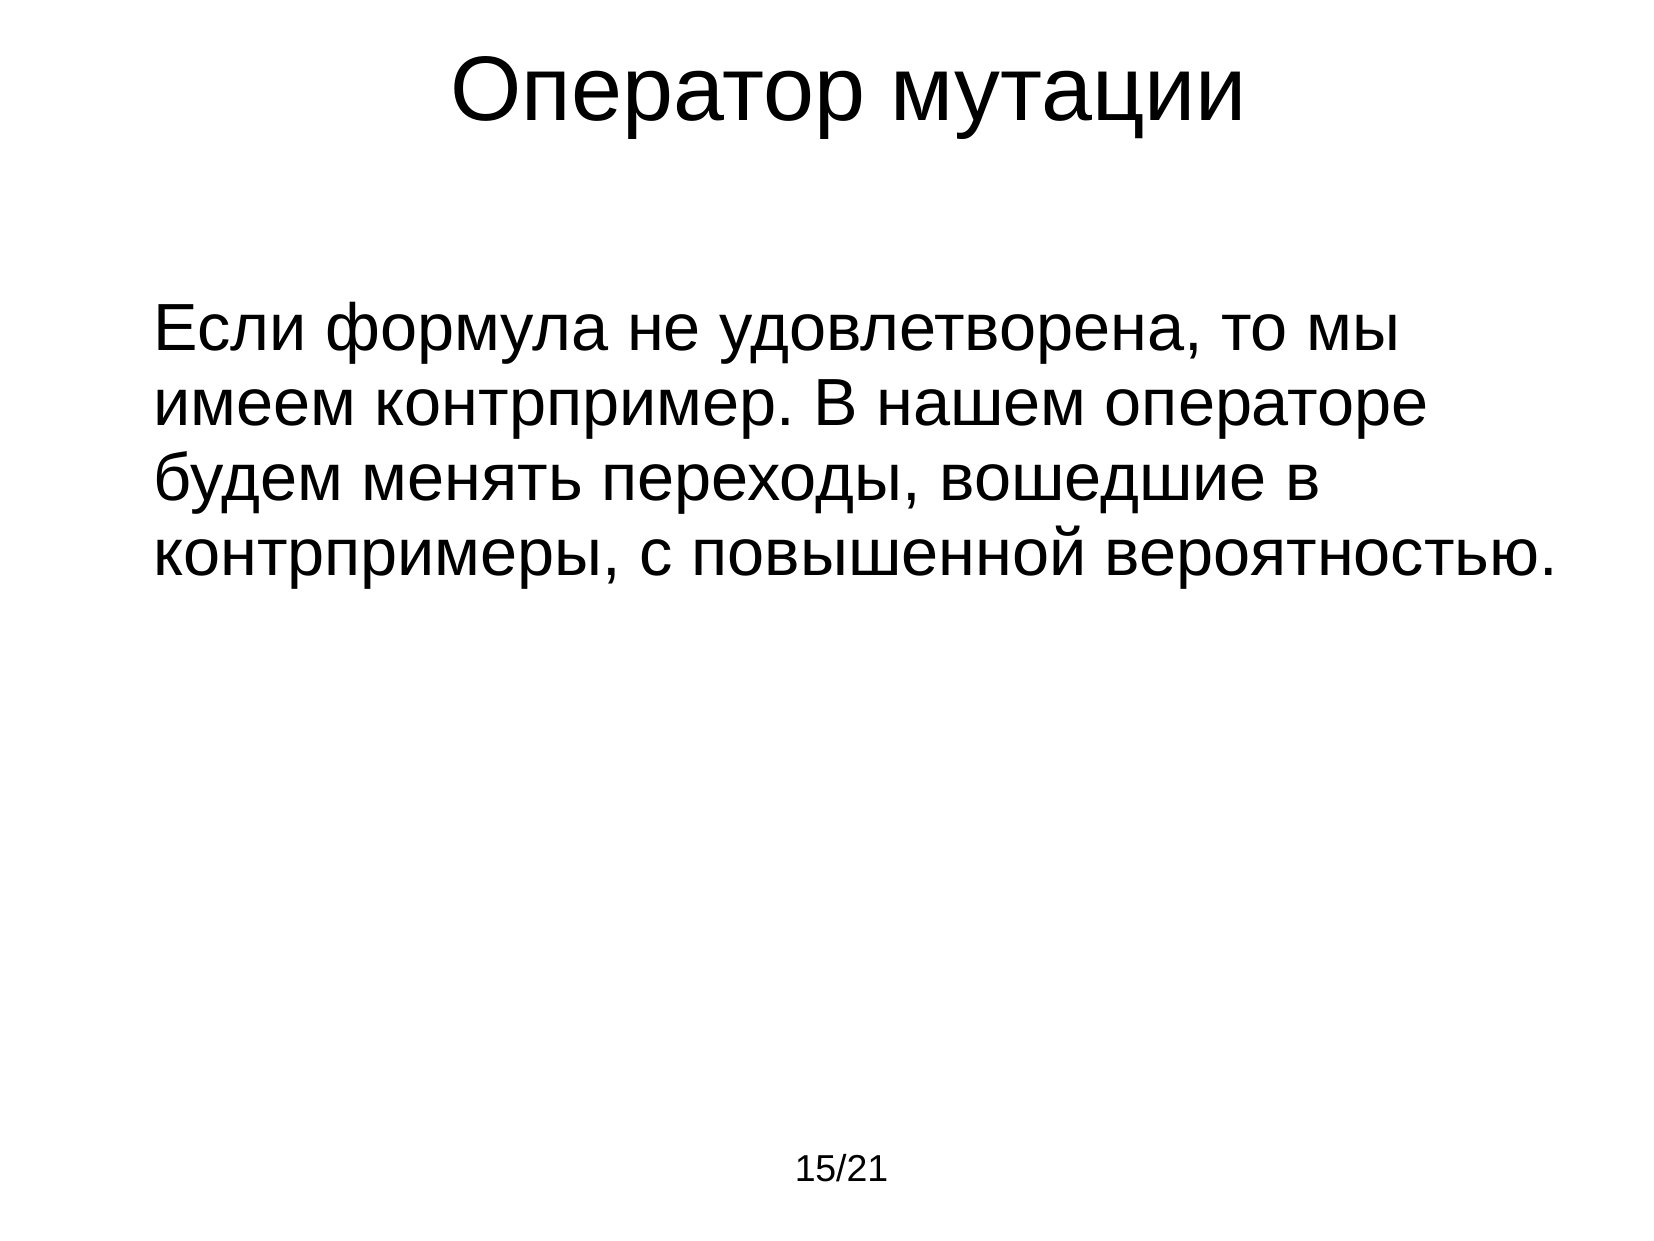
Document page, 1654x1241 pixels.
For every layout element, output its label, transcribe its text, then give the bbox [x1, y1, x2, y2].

list Если формула не удовлетворена, то мы имеем контрпример. В нашем операторе будем менять переходы, вошедшие в контрпримеры, с повышенной вероятностью. [82, 290, 1571, 1010]
text_box 15/21 [780, 1140, 916, 1197]
title Оператор мутации [105, 0, 1594, 193]
